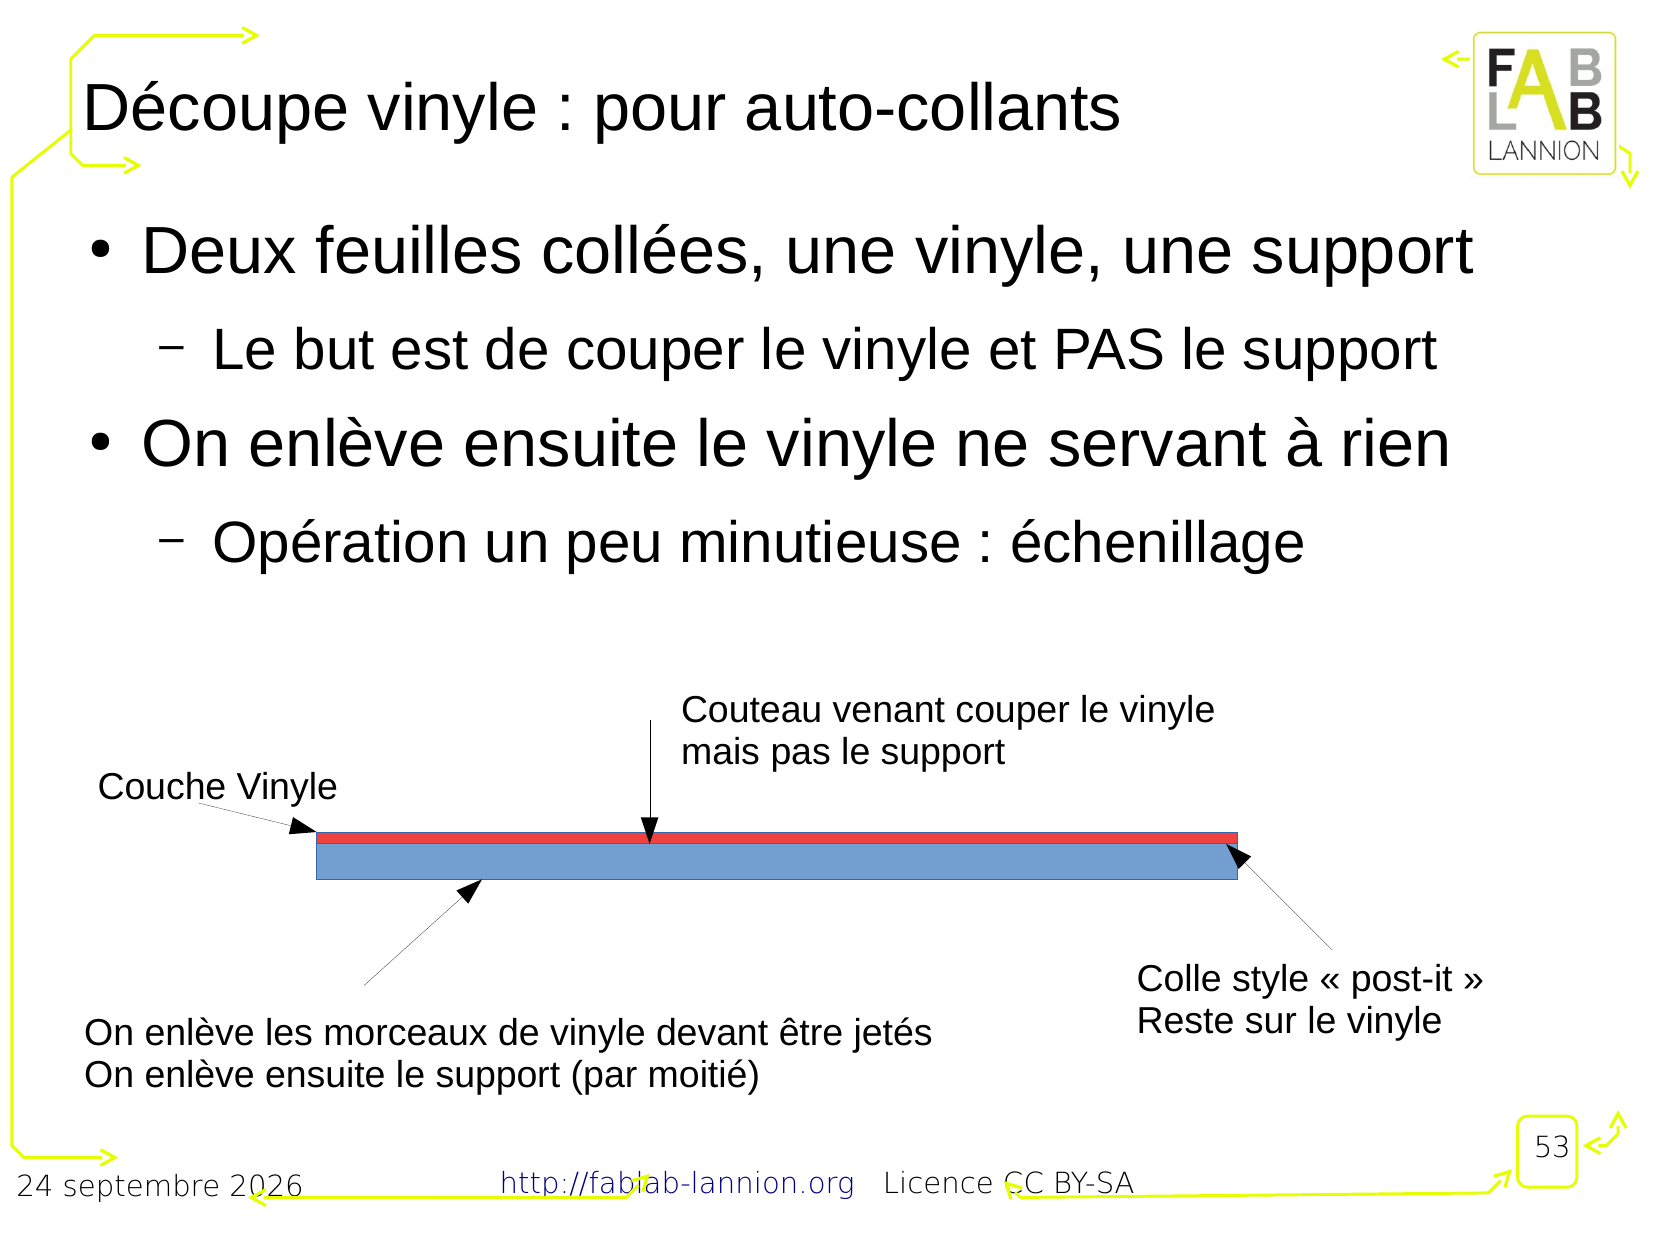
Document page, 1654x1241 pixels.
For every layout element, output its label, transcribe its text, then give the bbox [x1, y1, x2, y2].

text_box On enlève les morceaux de vinyle devant être jetés On enlève ensuite le support (par moitié) [69, 1003, 948, 1103]
title Découpe vinyle : pour auto-collants [82, 49, 1441, 166]
picture [1470, 29, 1619, 178]
text_box Couteau venant couper le vinyle mais pas le support [666, 680, 1231, 780]
text_box [316, 832, 1238, 880]
text_box Colle style « post-it » Reste sur le vinyle [1121, 950, 1510, 1050]
list Deux feuilles collées, une vinyle, une support Le but est de couper le vinyle et PAS le support On enlève ensuite le vinyle ne servant à rien Opération un peu minutieuse : échenillage [70, 212, 1559, 721]
text_box Couche Vinyle [82, 758, 353, 816]
